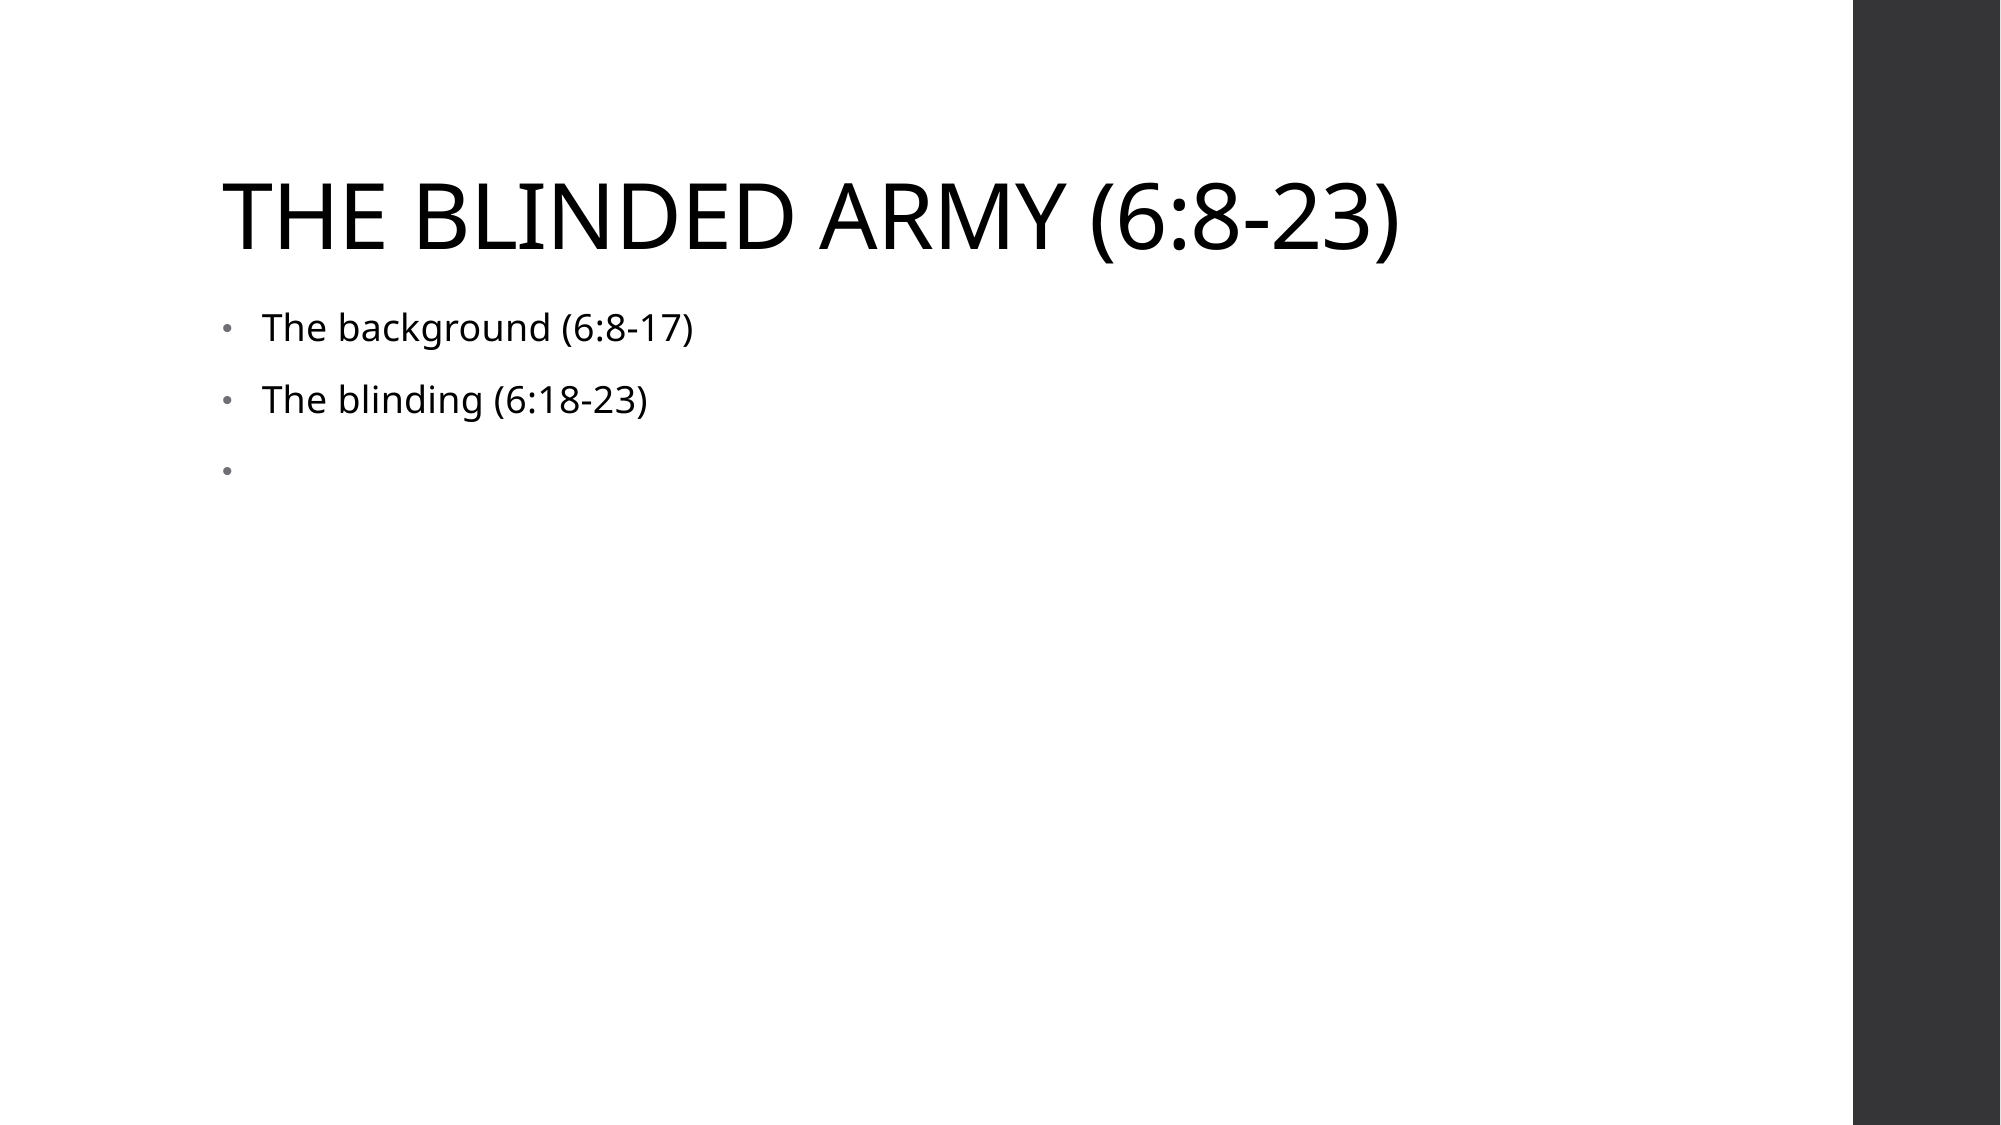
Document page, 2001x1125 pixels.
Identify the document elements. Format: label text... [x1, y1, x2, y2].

list The background (6:8-17) The blinding (6:18-23) [206, 299, 1617, 1014]
title THE BLINDED ARMY (6:8-23) [206, 60, 1797, 278]
